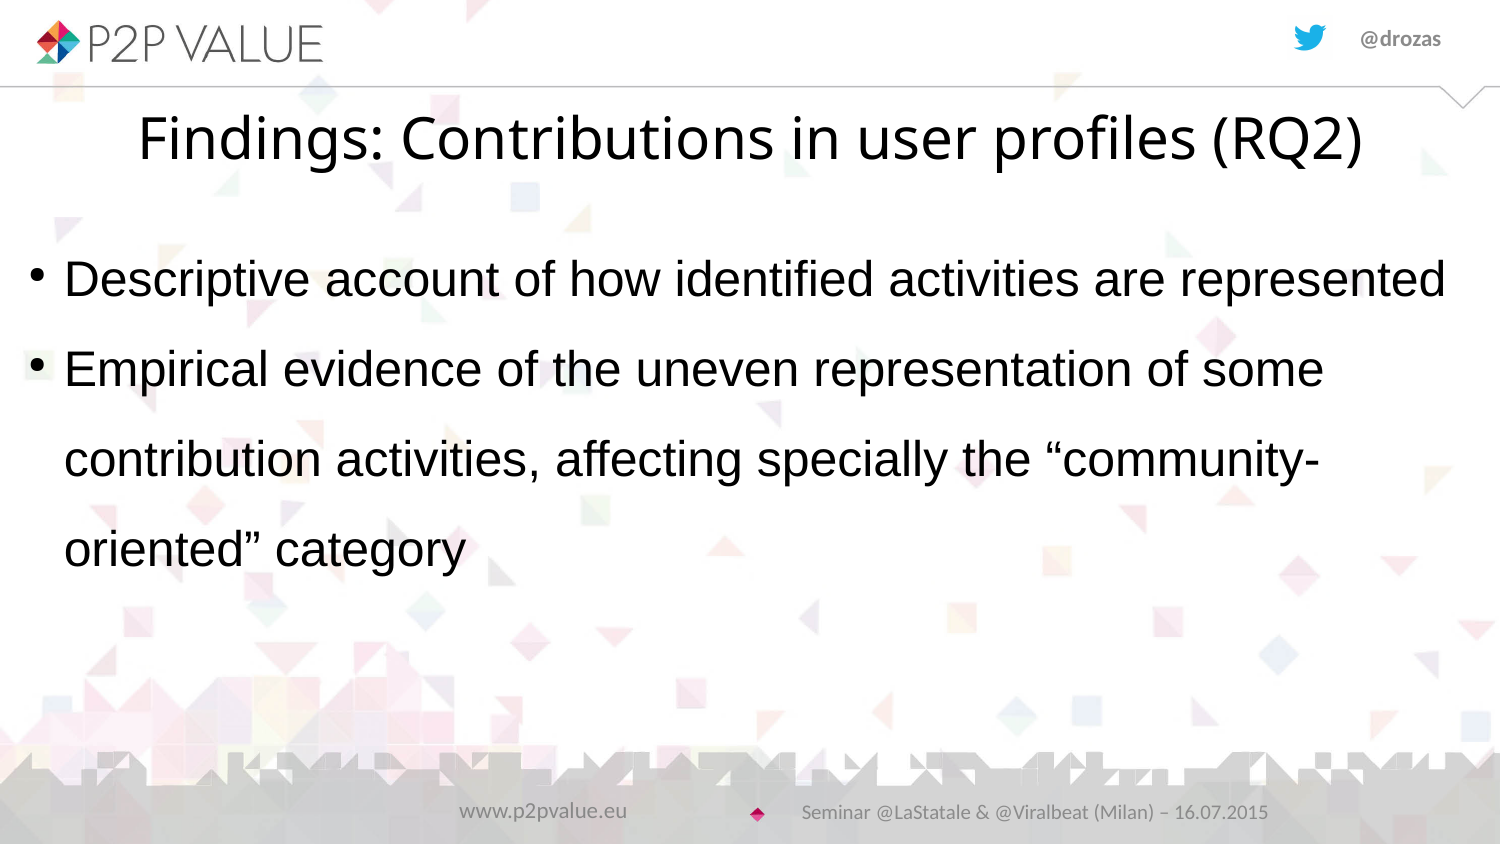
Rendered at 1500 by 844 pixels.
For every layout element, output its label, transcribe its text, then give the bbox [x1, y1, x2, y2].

title Findings: Contributions in user profiles (RQ2) [0, 92, 1500, 181]
subtitle Descriptive account of how identified activities are represented Empirical evidence of the uneven representation of some contribution activities, affecting specially the “community-oriented” category [15, 210, 1496, 766]
text_box www.p2pvalue.eu [453, 789, 672, 829]
text_box Seminar @LaStatale & @Viralbeat (Milan) – 16.07.2015 [788, 788, 1481, 834]
picture [0, 181, 1500, 844]
text_box @drozas [1333, 15, 1455, 60]
picture [0, 0, 1500, 92]
